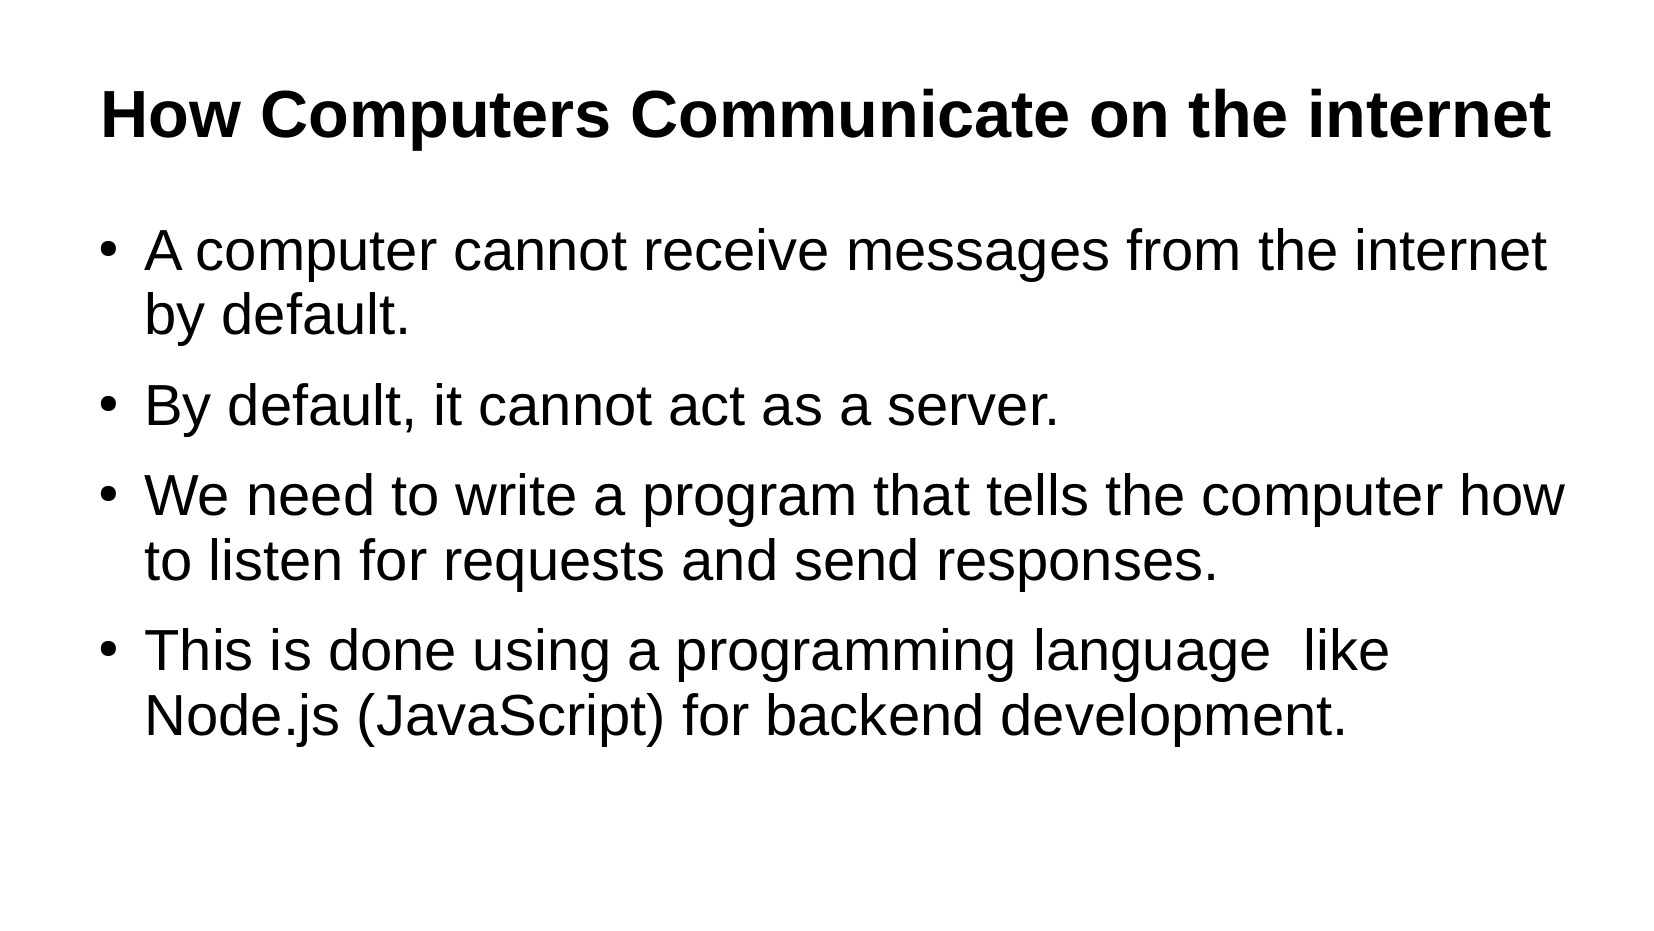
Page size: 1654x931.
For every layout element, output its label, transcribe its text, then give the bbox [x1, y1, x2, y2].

title How Computers Communicate on the internet [82, 37, 1571, 193]
list A computer cannot receive messages from the internet by default. By default, it cannot act as a server. We need to write a program that tells the computer how to listen for requests and send responses. This is done using a programming language like Node.js (JavaScript) for backend development. [82, 217, 1571, 758]
